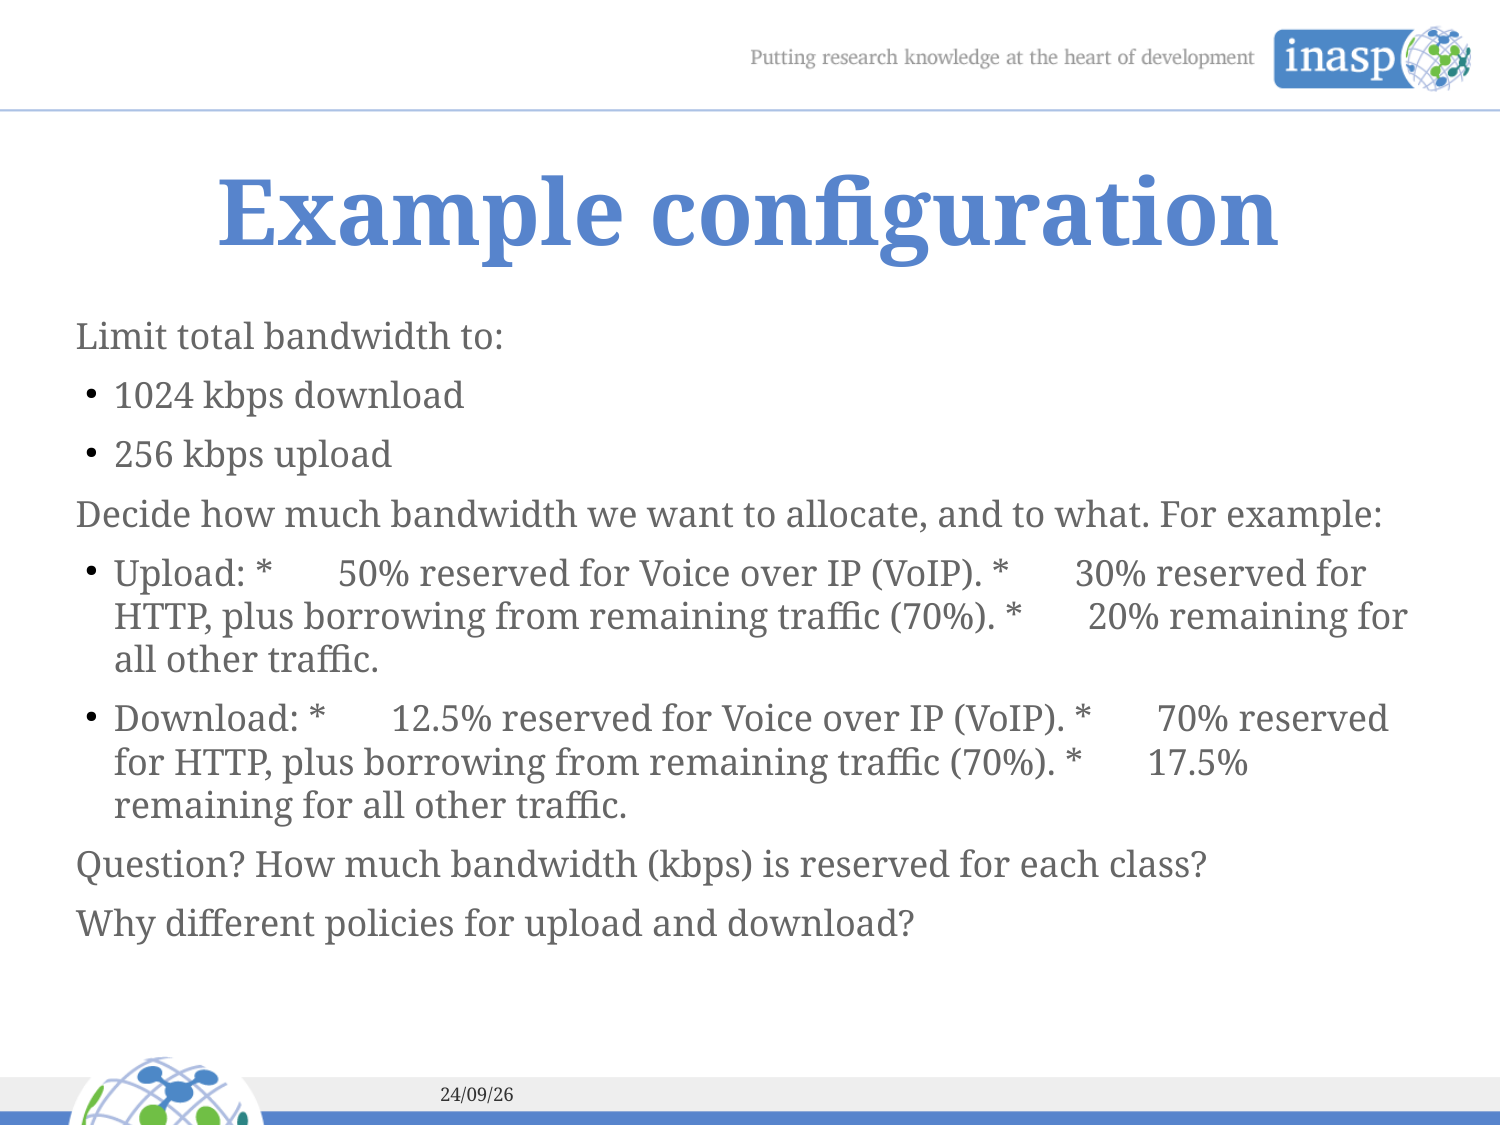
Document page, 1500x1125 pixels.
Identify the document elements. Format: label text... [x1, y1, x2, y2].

picture [0, 0, 1500, 1125]
title Example configuration [75, 129, 1426, 313]
list Limit total bandwidth to: 1024 kbps download 256 kbps upload Decide how much bandwidth we want to allocate, and to what. For example: Upload: * 50% reserved for Voice over IP (VoIP). * 30% reserved for HTTP, plus borrowing from remaining traffic (70%). * 20% remaining for all other traffic. Download: * 12.5% reserved for Voice over IP (VoIP). * 70% reserved for HTTP, plus borrowing from remaining traffic (70%). * 17.5% remaining for all other traffic. Question? How much bandwidth (kbps) is reserved for each class? Why different policies for upload and download? [75, 313, 1426, 967]
